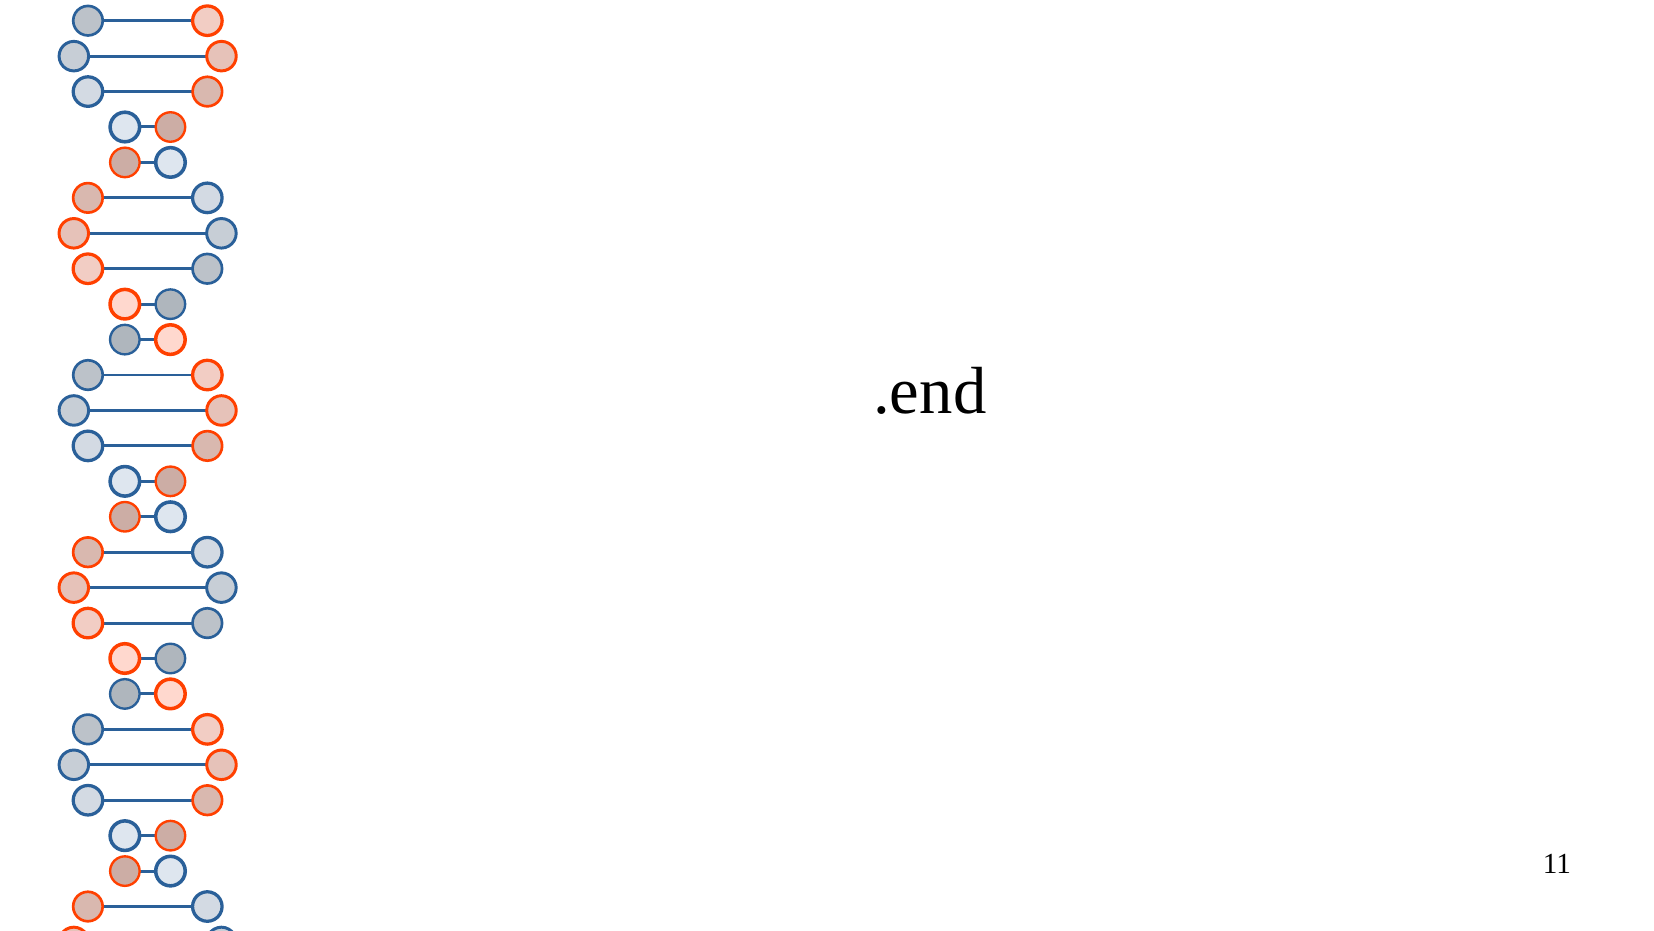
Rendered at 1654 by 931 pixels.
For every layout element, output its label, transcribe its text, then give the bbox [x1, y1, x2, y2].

subtitle .end [265, 35, 1595, 748]
